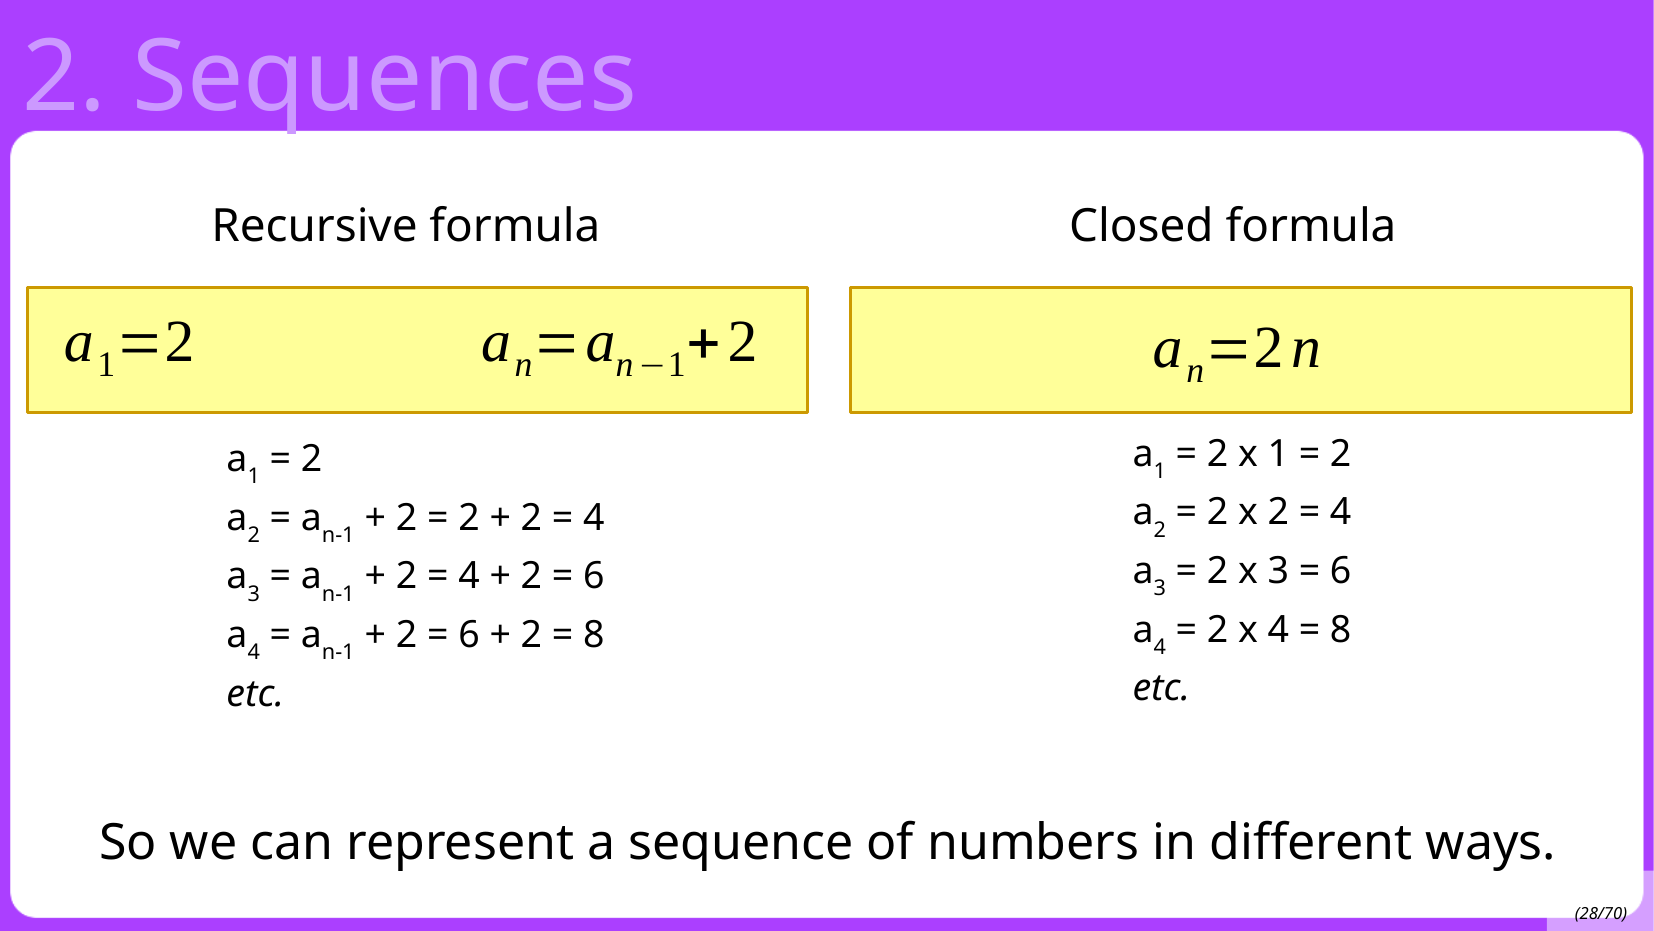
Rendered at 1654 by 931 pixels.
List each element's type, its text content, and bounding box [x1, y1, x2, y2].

text_box Closed formula [840, 190, 1626, 257]
text_box [850, 287, 1632, 413]
text_box Recursive formula [13, 190, 799, 257]
title 2. Sequences [22, 13, 1511, 130]
chart [466, 309, 771, 385]
text_box (<number>/70) [1546, 877, 1654, 931]
text_box So we can represent a sequence of numbers in different ways. [28, 765, 1629, 915]
text_box +2 [1629, 870, 1654, 877]
chart [1137, 315, 1338, 391]
picture [0, 0, 1654, 931]
text_box [27, 287, 808, 413]
text_box a1 = 2 x 1 = 2 a2 = 2 x 2 = 4 a3 = 2 x 3 = 6 a4 = 2 x 4 = 8 etc. [860, 425, 1624, 712]
chart [48, 309, 210, 385]
text_box a1 = 2 a2 = an-1 + 2 = 2 + 2 = 4 a3 = an-1 + 2 = 4 + 2 = 6 a4 = an-1 + 2 = 6 + 2 = 8 etc. [34, 431, 797, 718]
